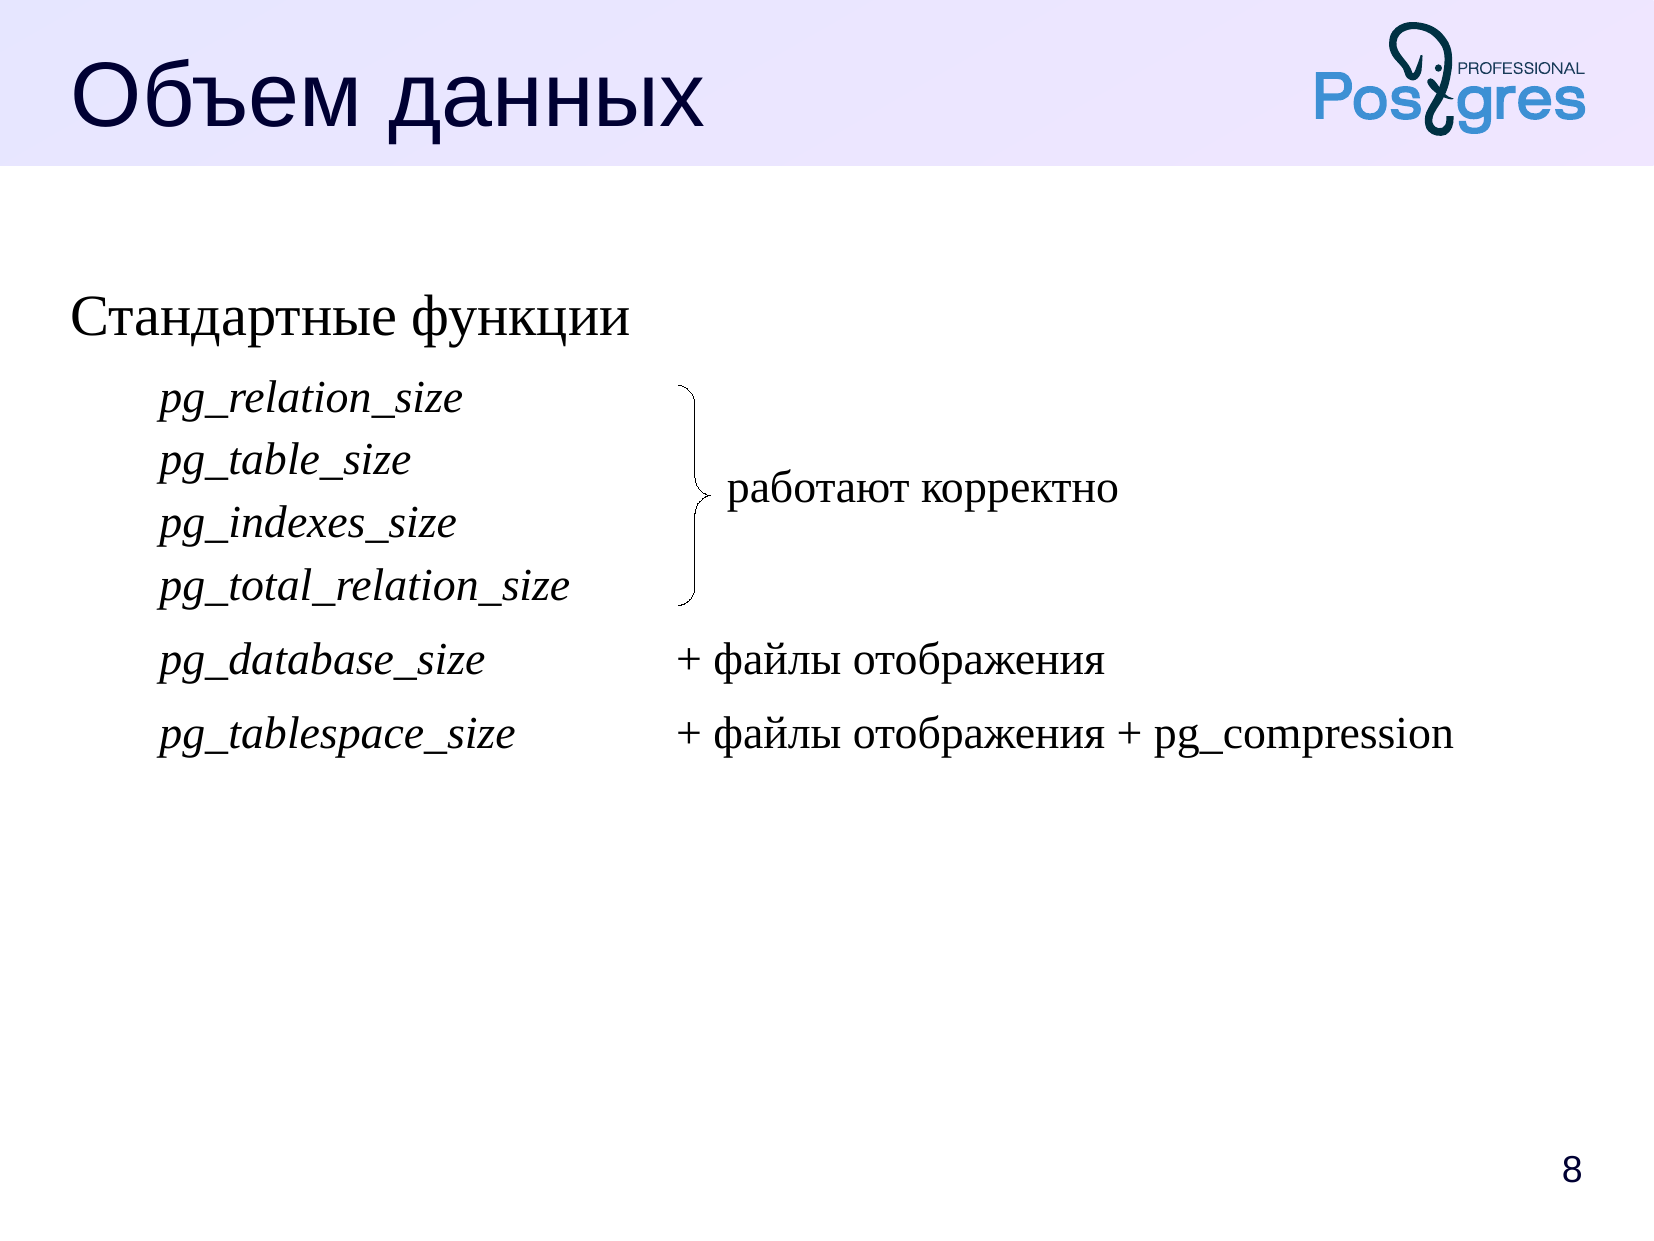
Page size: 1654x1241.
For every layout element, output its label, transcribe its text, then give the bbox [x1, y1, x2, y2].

text_box работают корректно [712, 454, 1135, 521]
title Объем данных [70, 43, 1241, 147]
list Стандартные функции pg_relation_size pg_table_size pg_indexes_size pg_total_relation_size pg_database_size + файлы отображения pg_tablespace_size + файлы отображения + pg_compression [70, 283, 1583, 1134]
